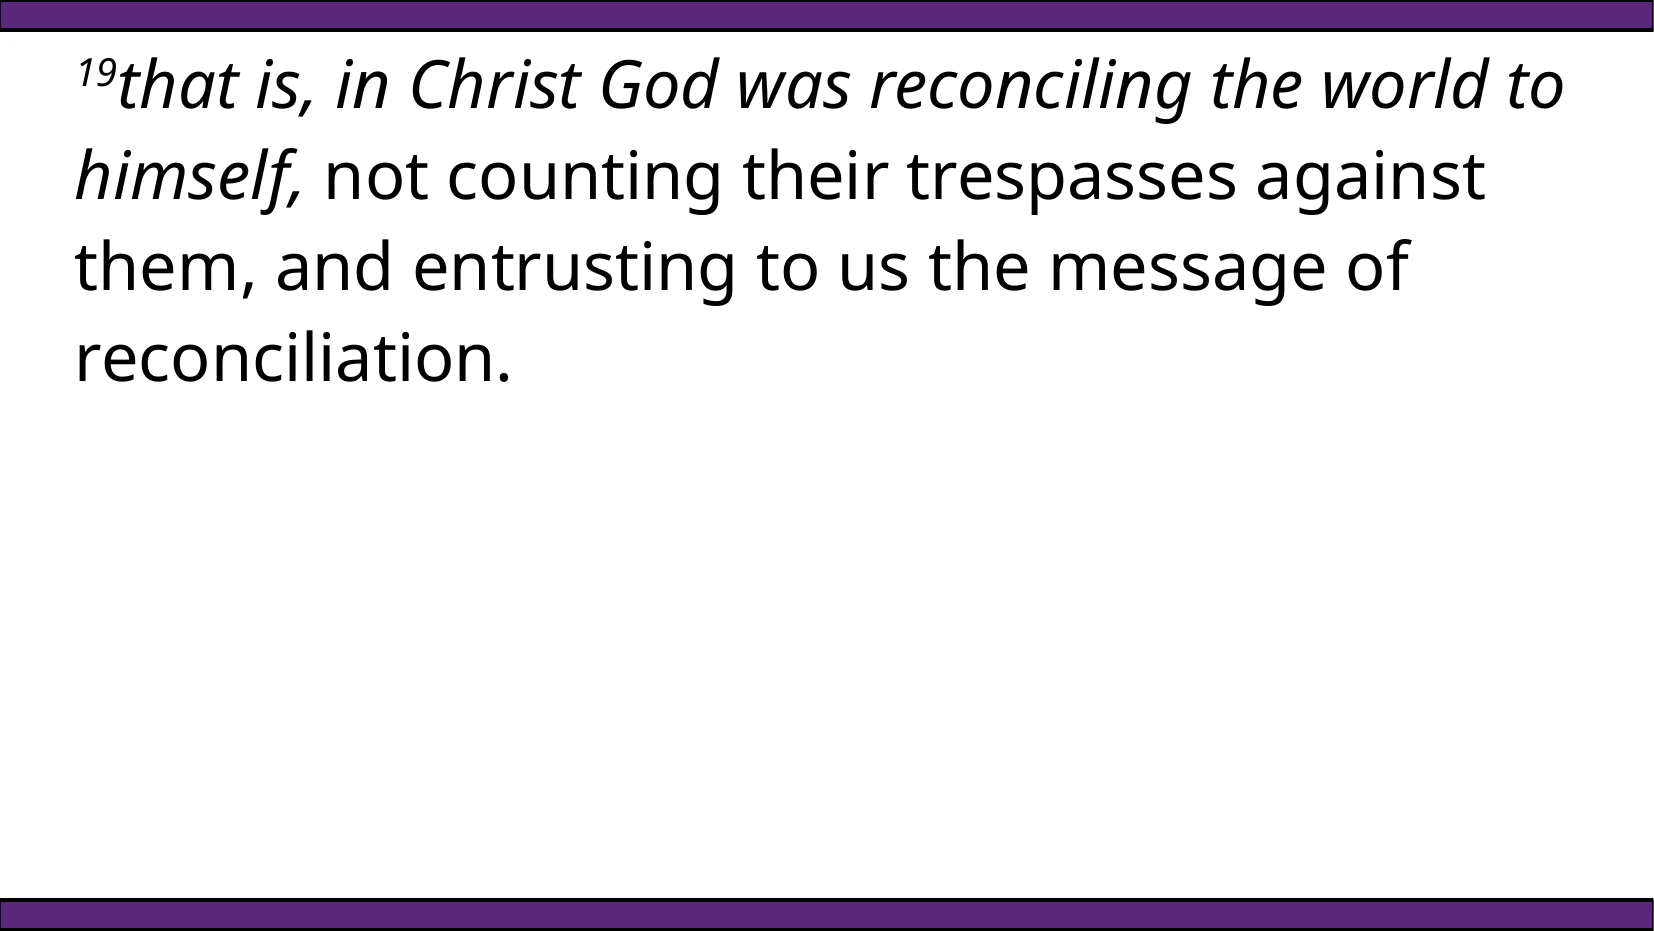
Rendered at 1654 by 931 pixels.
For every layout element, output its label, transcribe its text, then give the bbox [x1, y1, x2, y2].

picture [0, 31, 1654, 900]
text_box 19that is, in Christ God was reconciling the world to himself, not counting their trespasses against them, and entrusting to us the message of reconciliation. [60, 30, 1591, 400]
text_box [0, 0, 1654, 31]
text_box [0, 900, 1654, 931]
